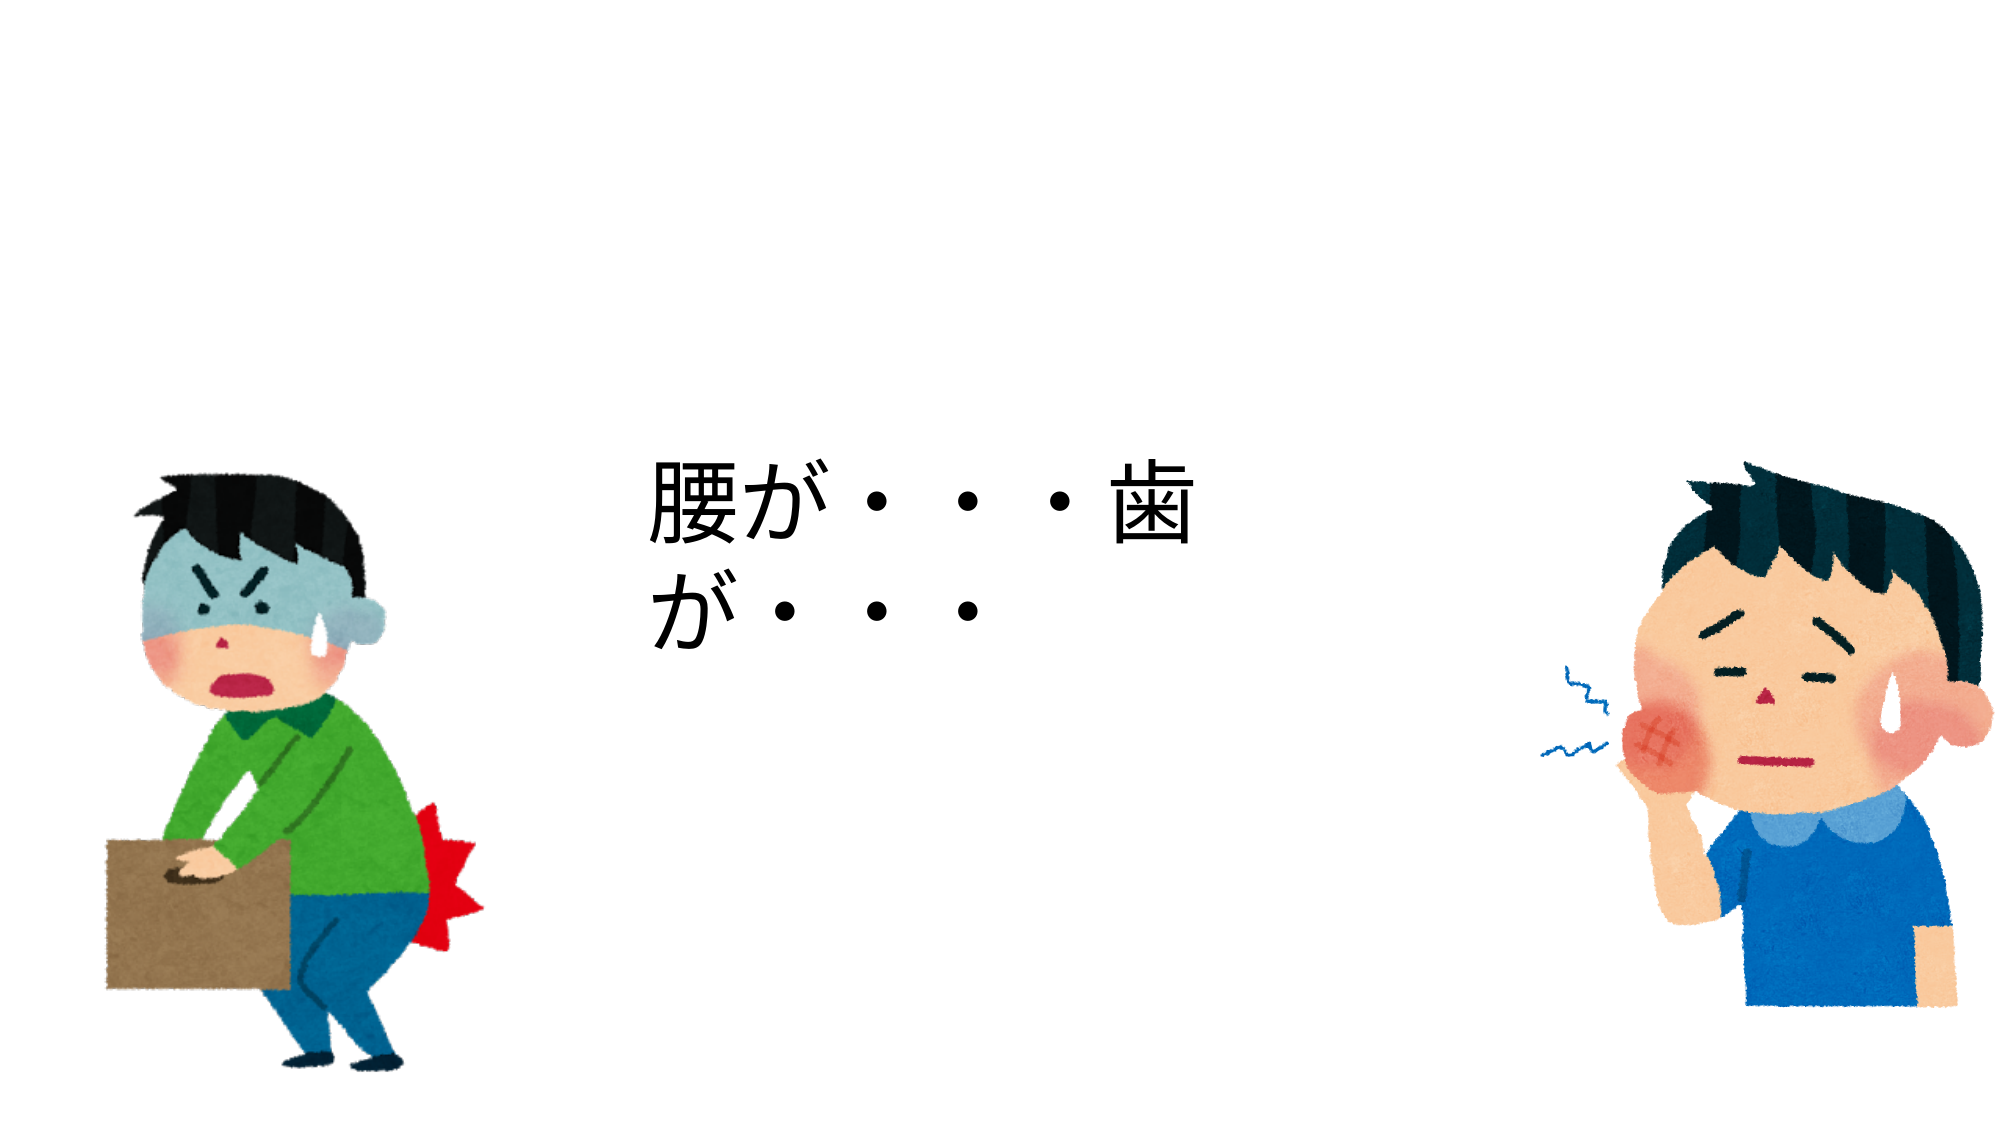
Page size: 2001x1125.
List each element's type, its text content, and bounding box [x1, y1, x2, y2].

picture [1527, 451, 2000, 1017]
picture [33, 457, 548, 1083]
text_box 腰が・・・歯が・・・ [633, 436, 1319, 672]
